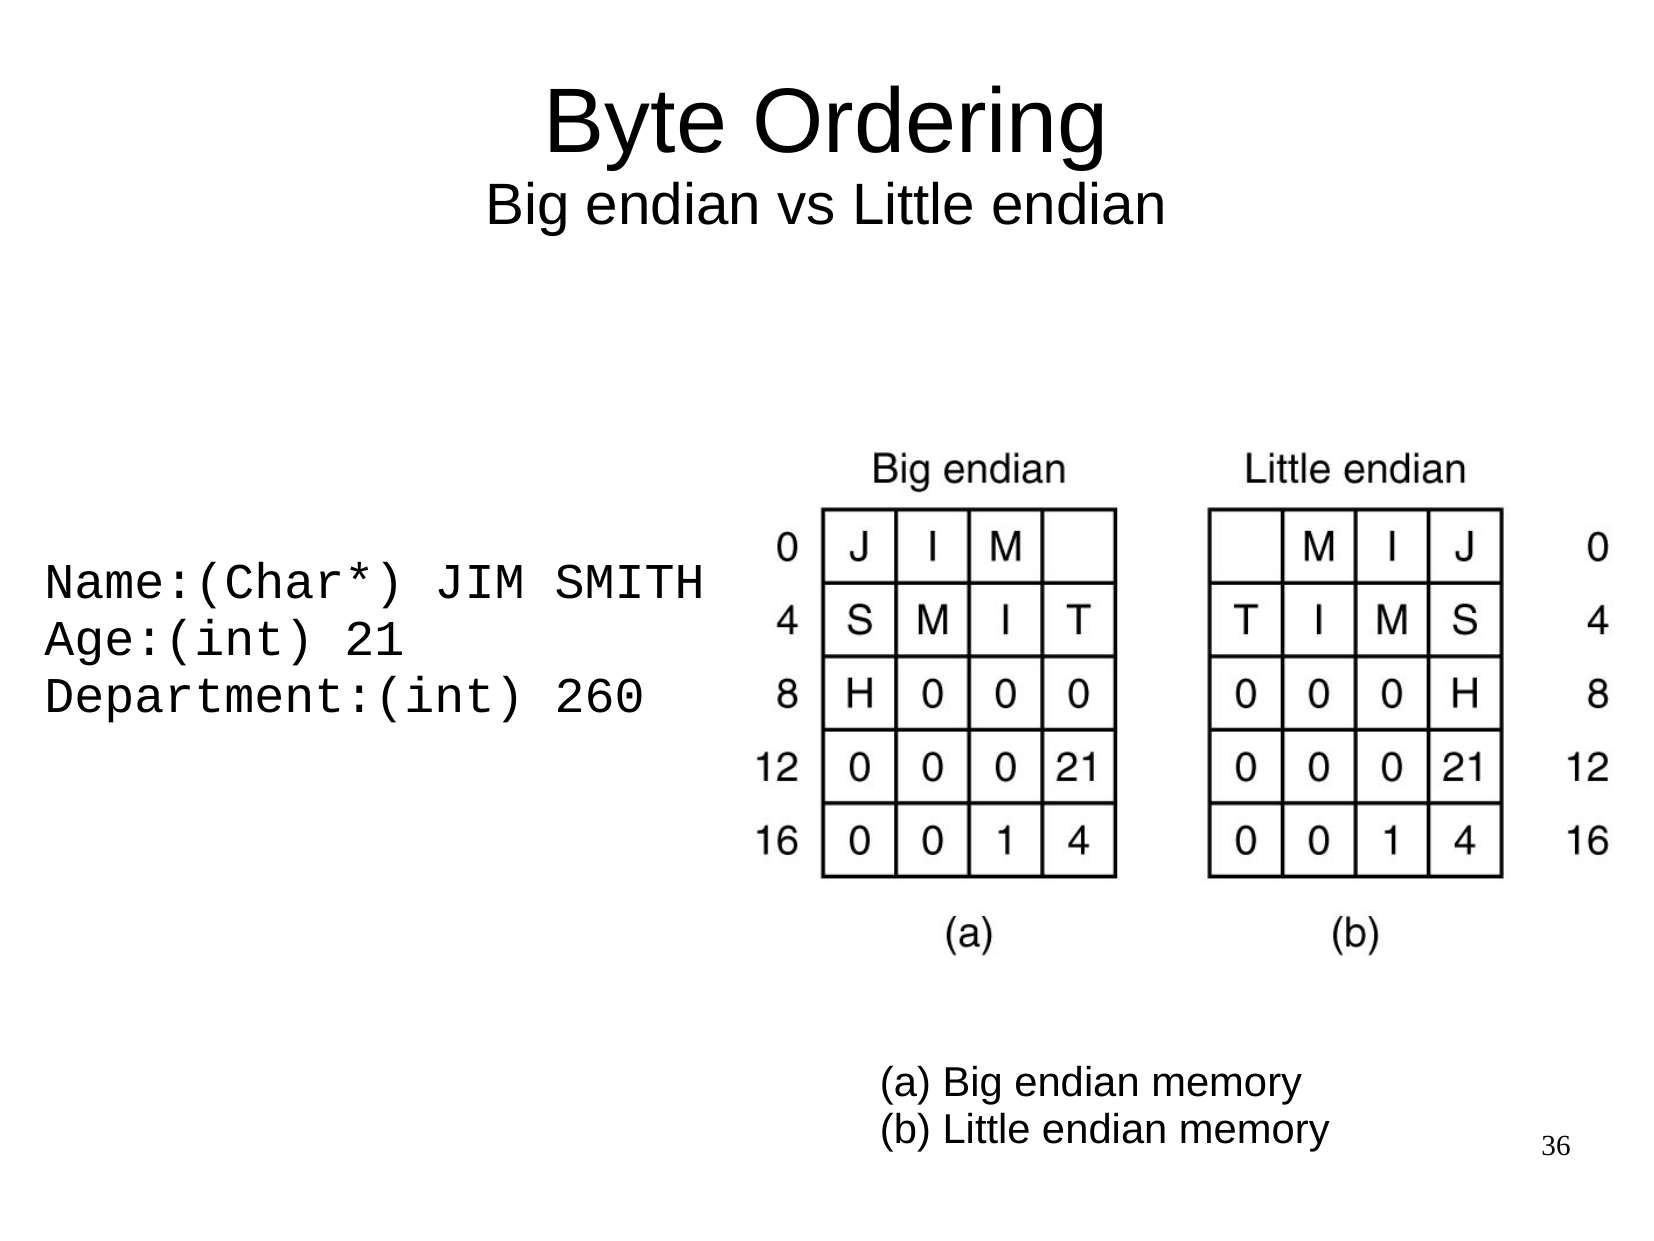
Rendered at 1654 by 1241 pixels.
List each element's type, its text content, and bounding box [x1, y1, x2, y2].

text_box Name:(Char*) JIM SMITH Age:(int) 21 Department:(int) 260 [29, 549, 720, 736]
picture [753, 356, 1654, 956]
title Byte Ordering Big endian vs Little endian [82, 49, 1571, 257]
text_box (a) Big endian memory (b) Little endian memory [865, 1051, 1352, 1161]
